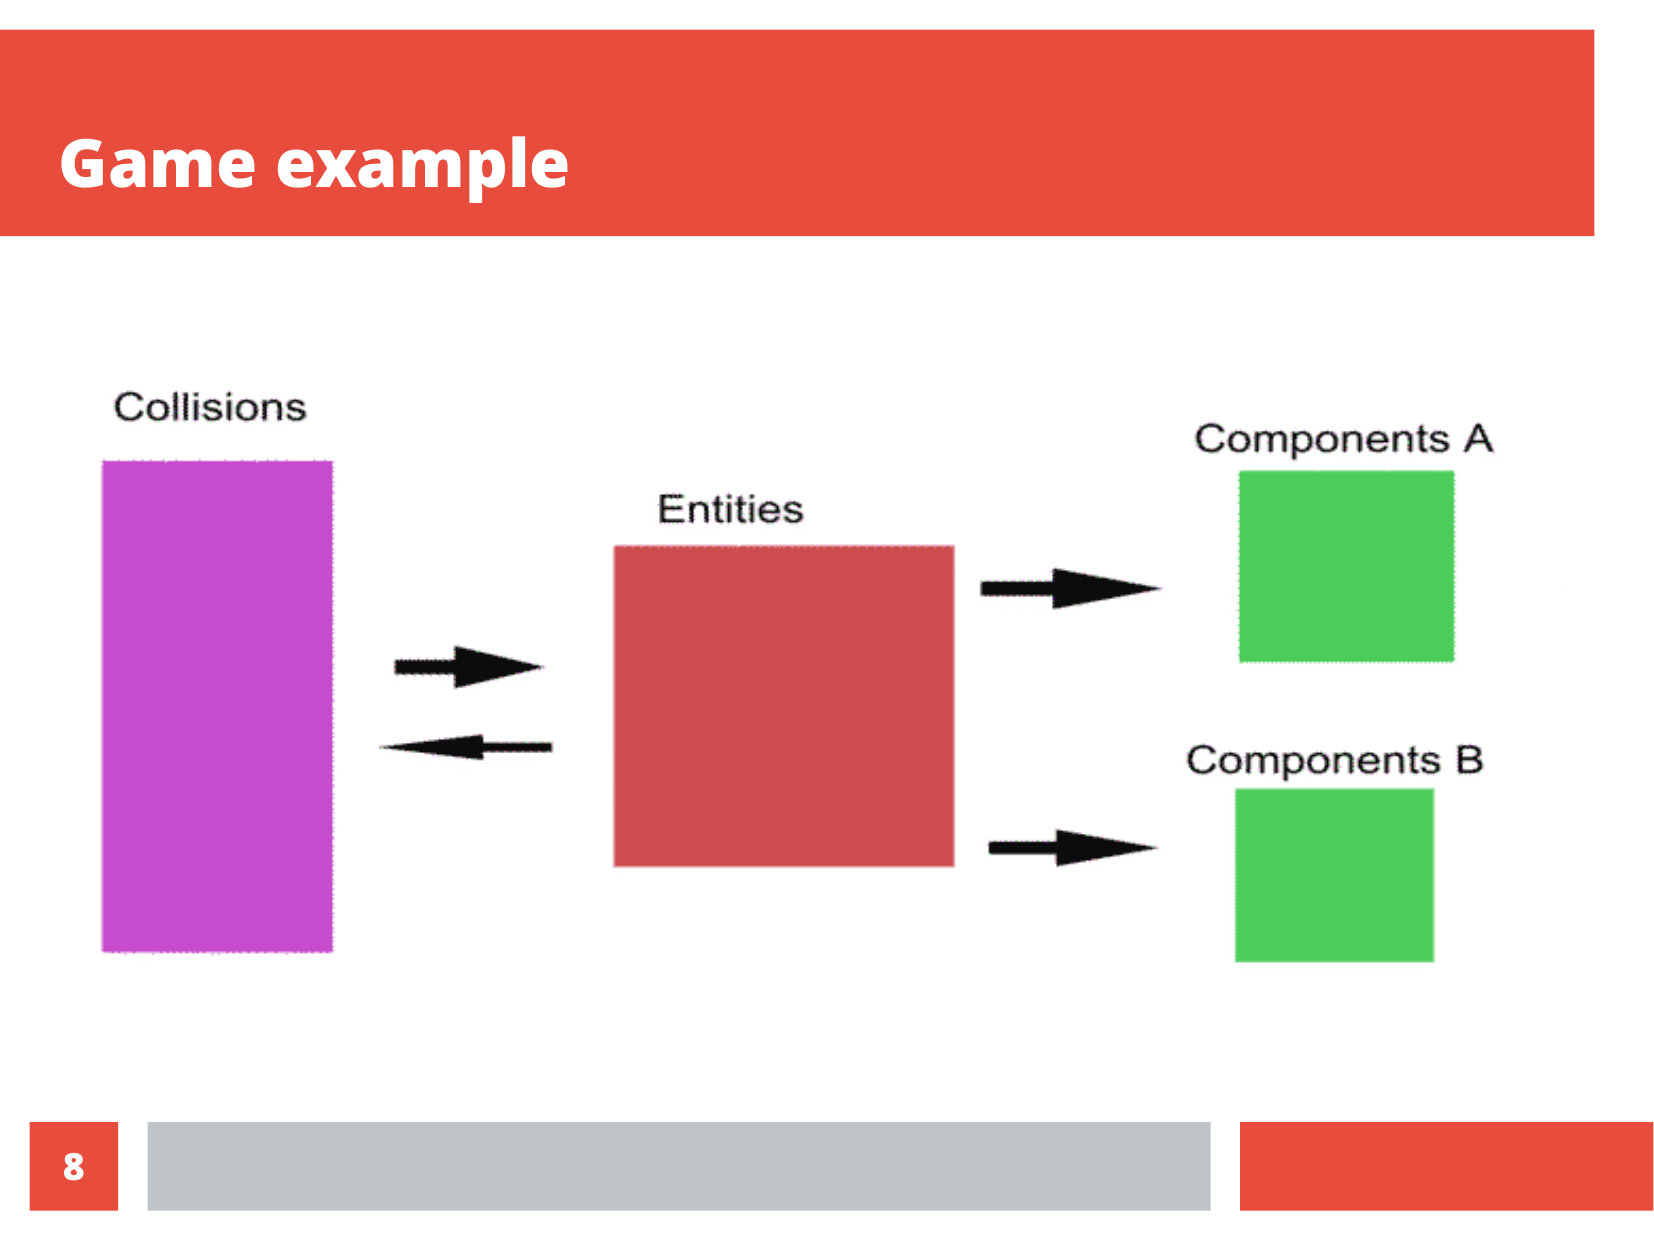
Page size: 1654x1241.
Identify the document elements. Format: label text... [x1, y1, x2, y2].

title Game example [59, 59, 1595, 207]
picture [59, 324, 1565, 1093]
